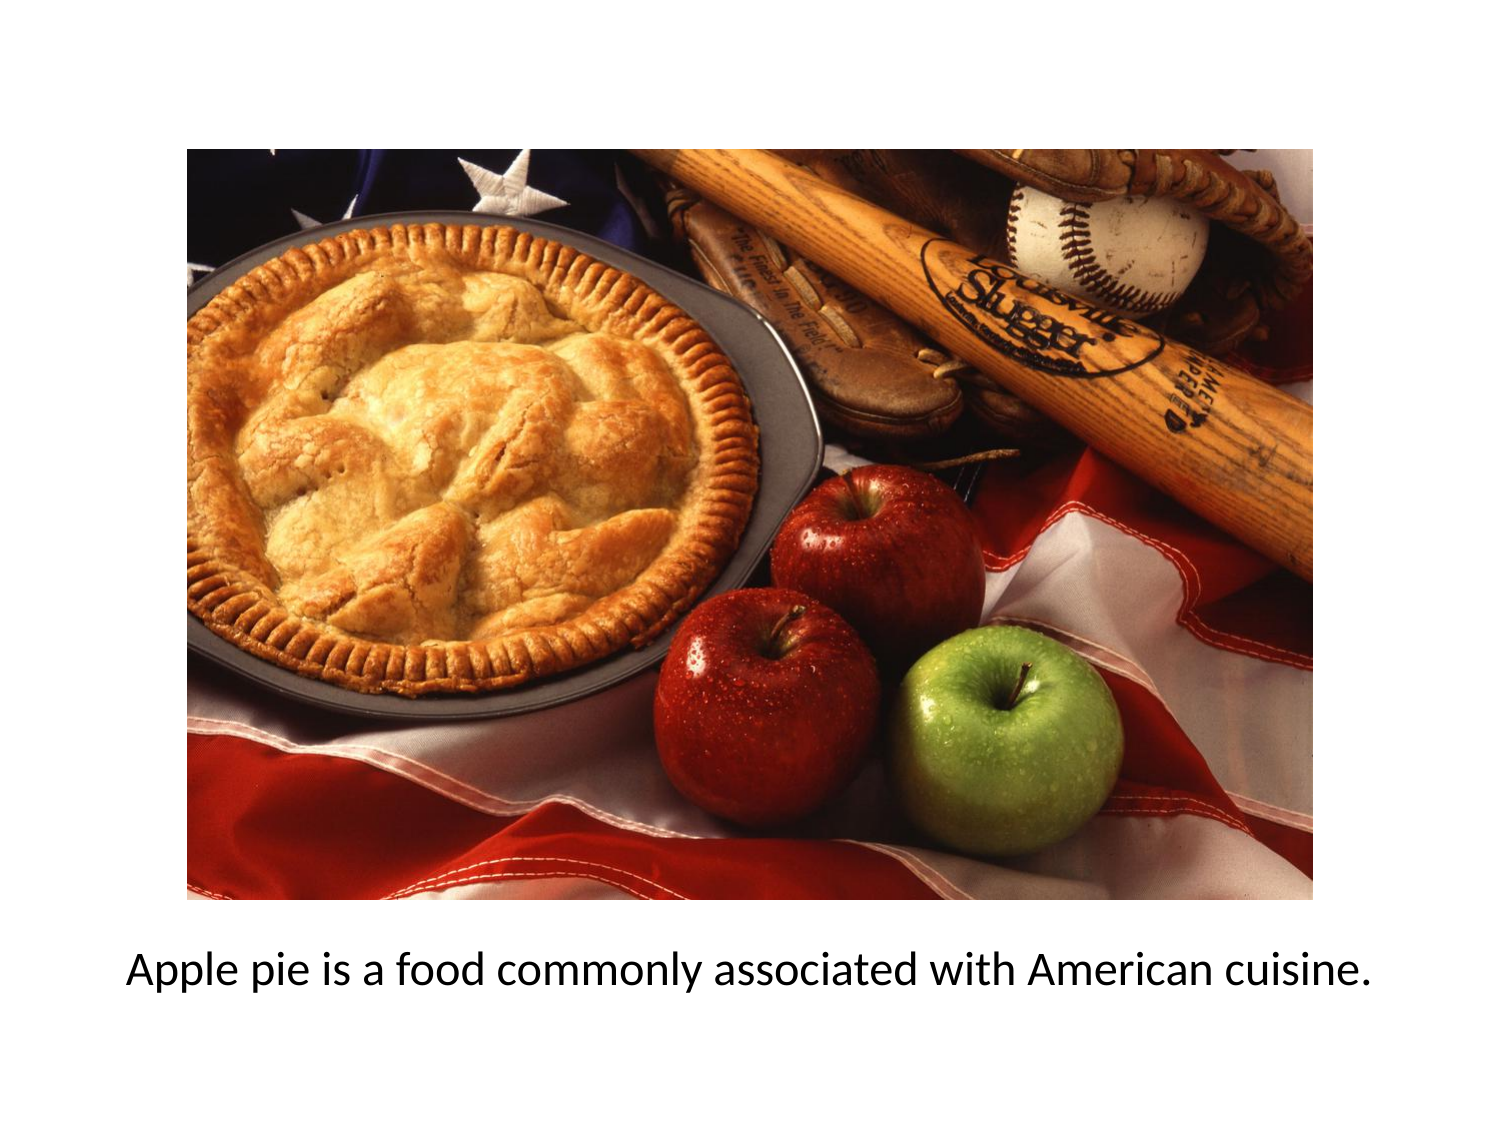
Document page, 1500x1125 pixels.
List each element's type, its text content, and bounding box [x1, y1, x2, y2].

picture [187, 149, 1313, 900]
text_box Apple pie is a food commonly associated with American cuisine. [111, 930, 1389, 1003]
